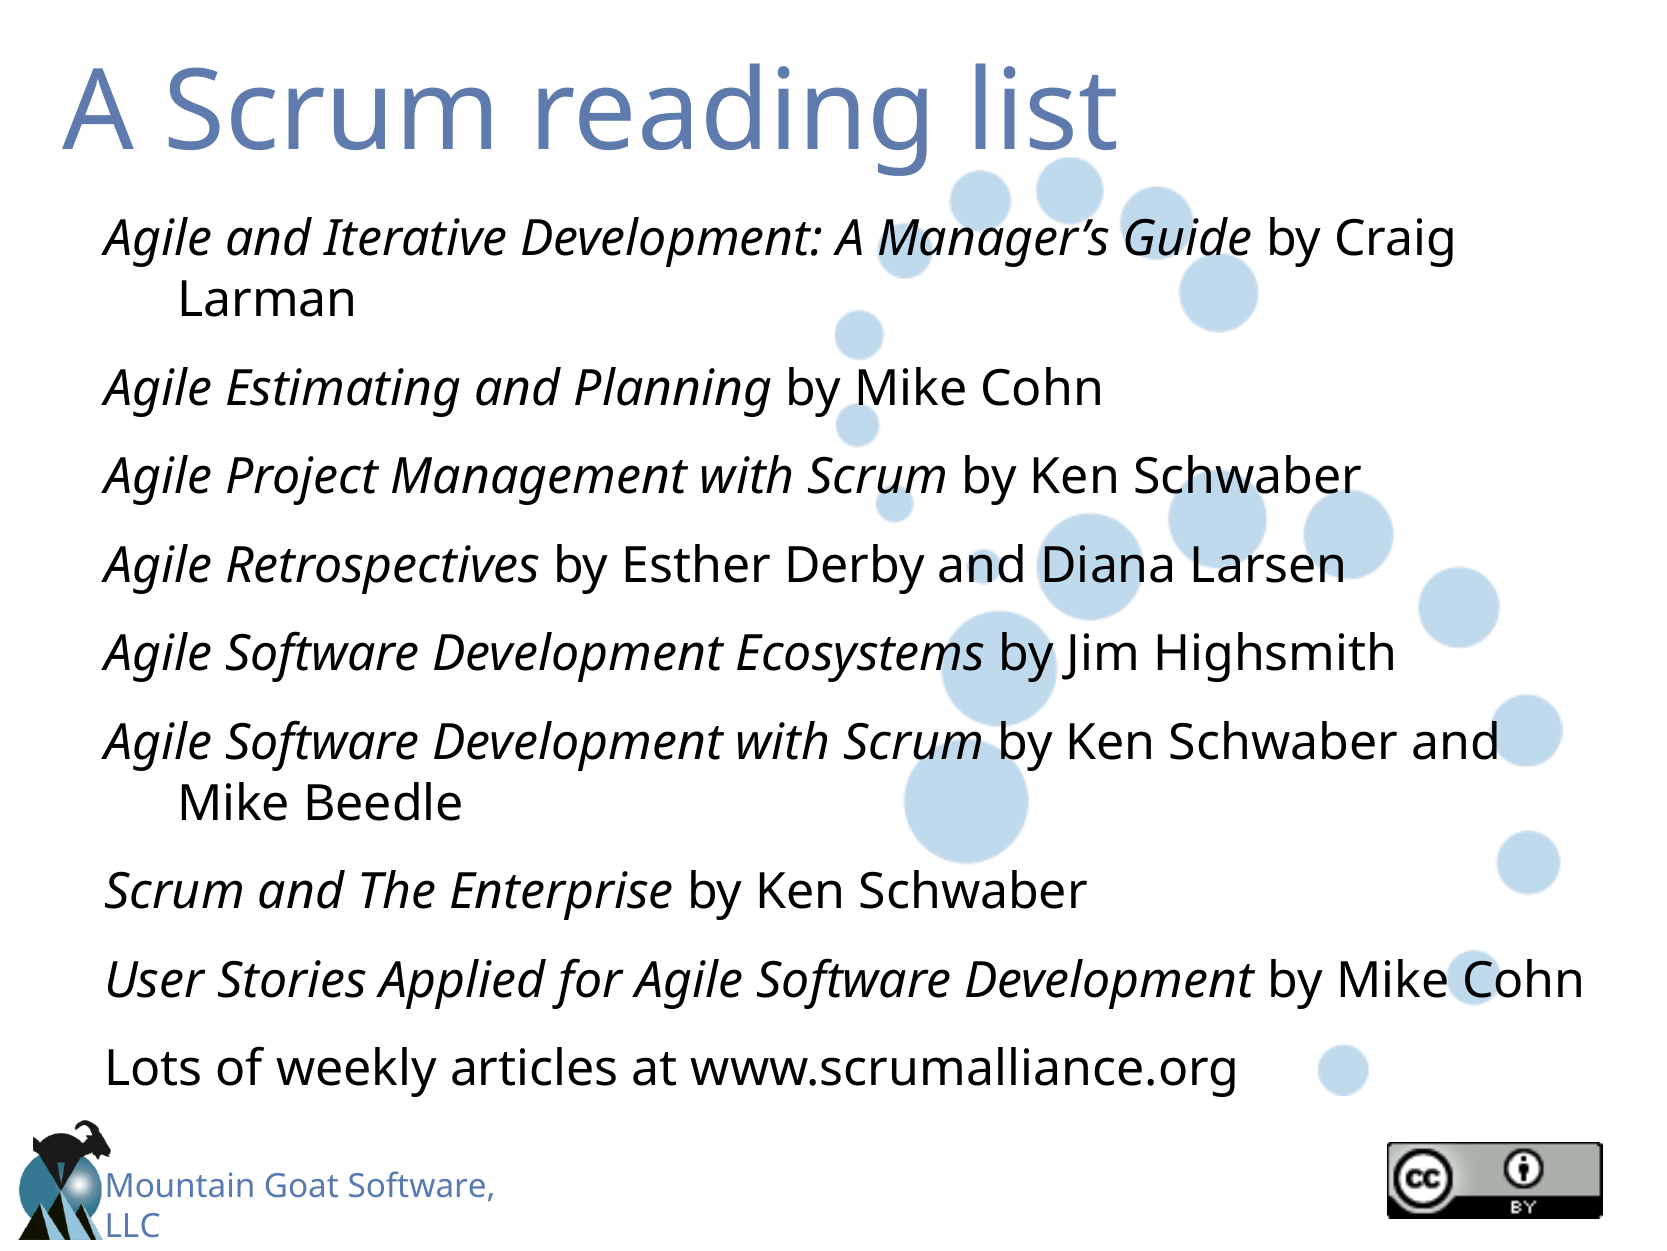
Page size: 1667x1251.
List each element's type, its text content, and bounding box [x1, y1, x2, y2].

picture [18, 1120, 111, 1240]
picture [1387, 1142, 1603, 1219]
title A Scrum reading list [56, 18, 1609, 194]
list Agile and Iterative Development: A Manager’s Guide by Craig Larman Agile Estimating and Planning by Mike Cohn Agile Project Management with Scrum by Ken Schwaber Agile Retrospectives by Esther Derby and Diana Larsen Agile Software Development Ecosystems by Jim Highsmith Agile Software Development with Scrum by Ken Schwaber and Mike Beedle Scrum and The Enterprise by Ken Schwaber User Stories Applied for Agile Software Development by Mike Cohn Lots of weekly articles at www.scrumalliance.org [56, 199, 1609, 1116]
picture [835, 194, 1563, 199]
